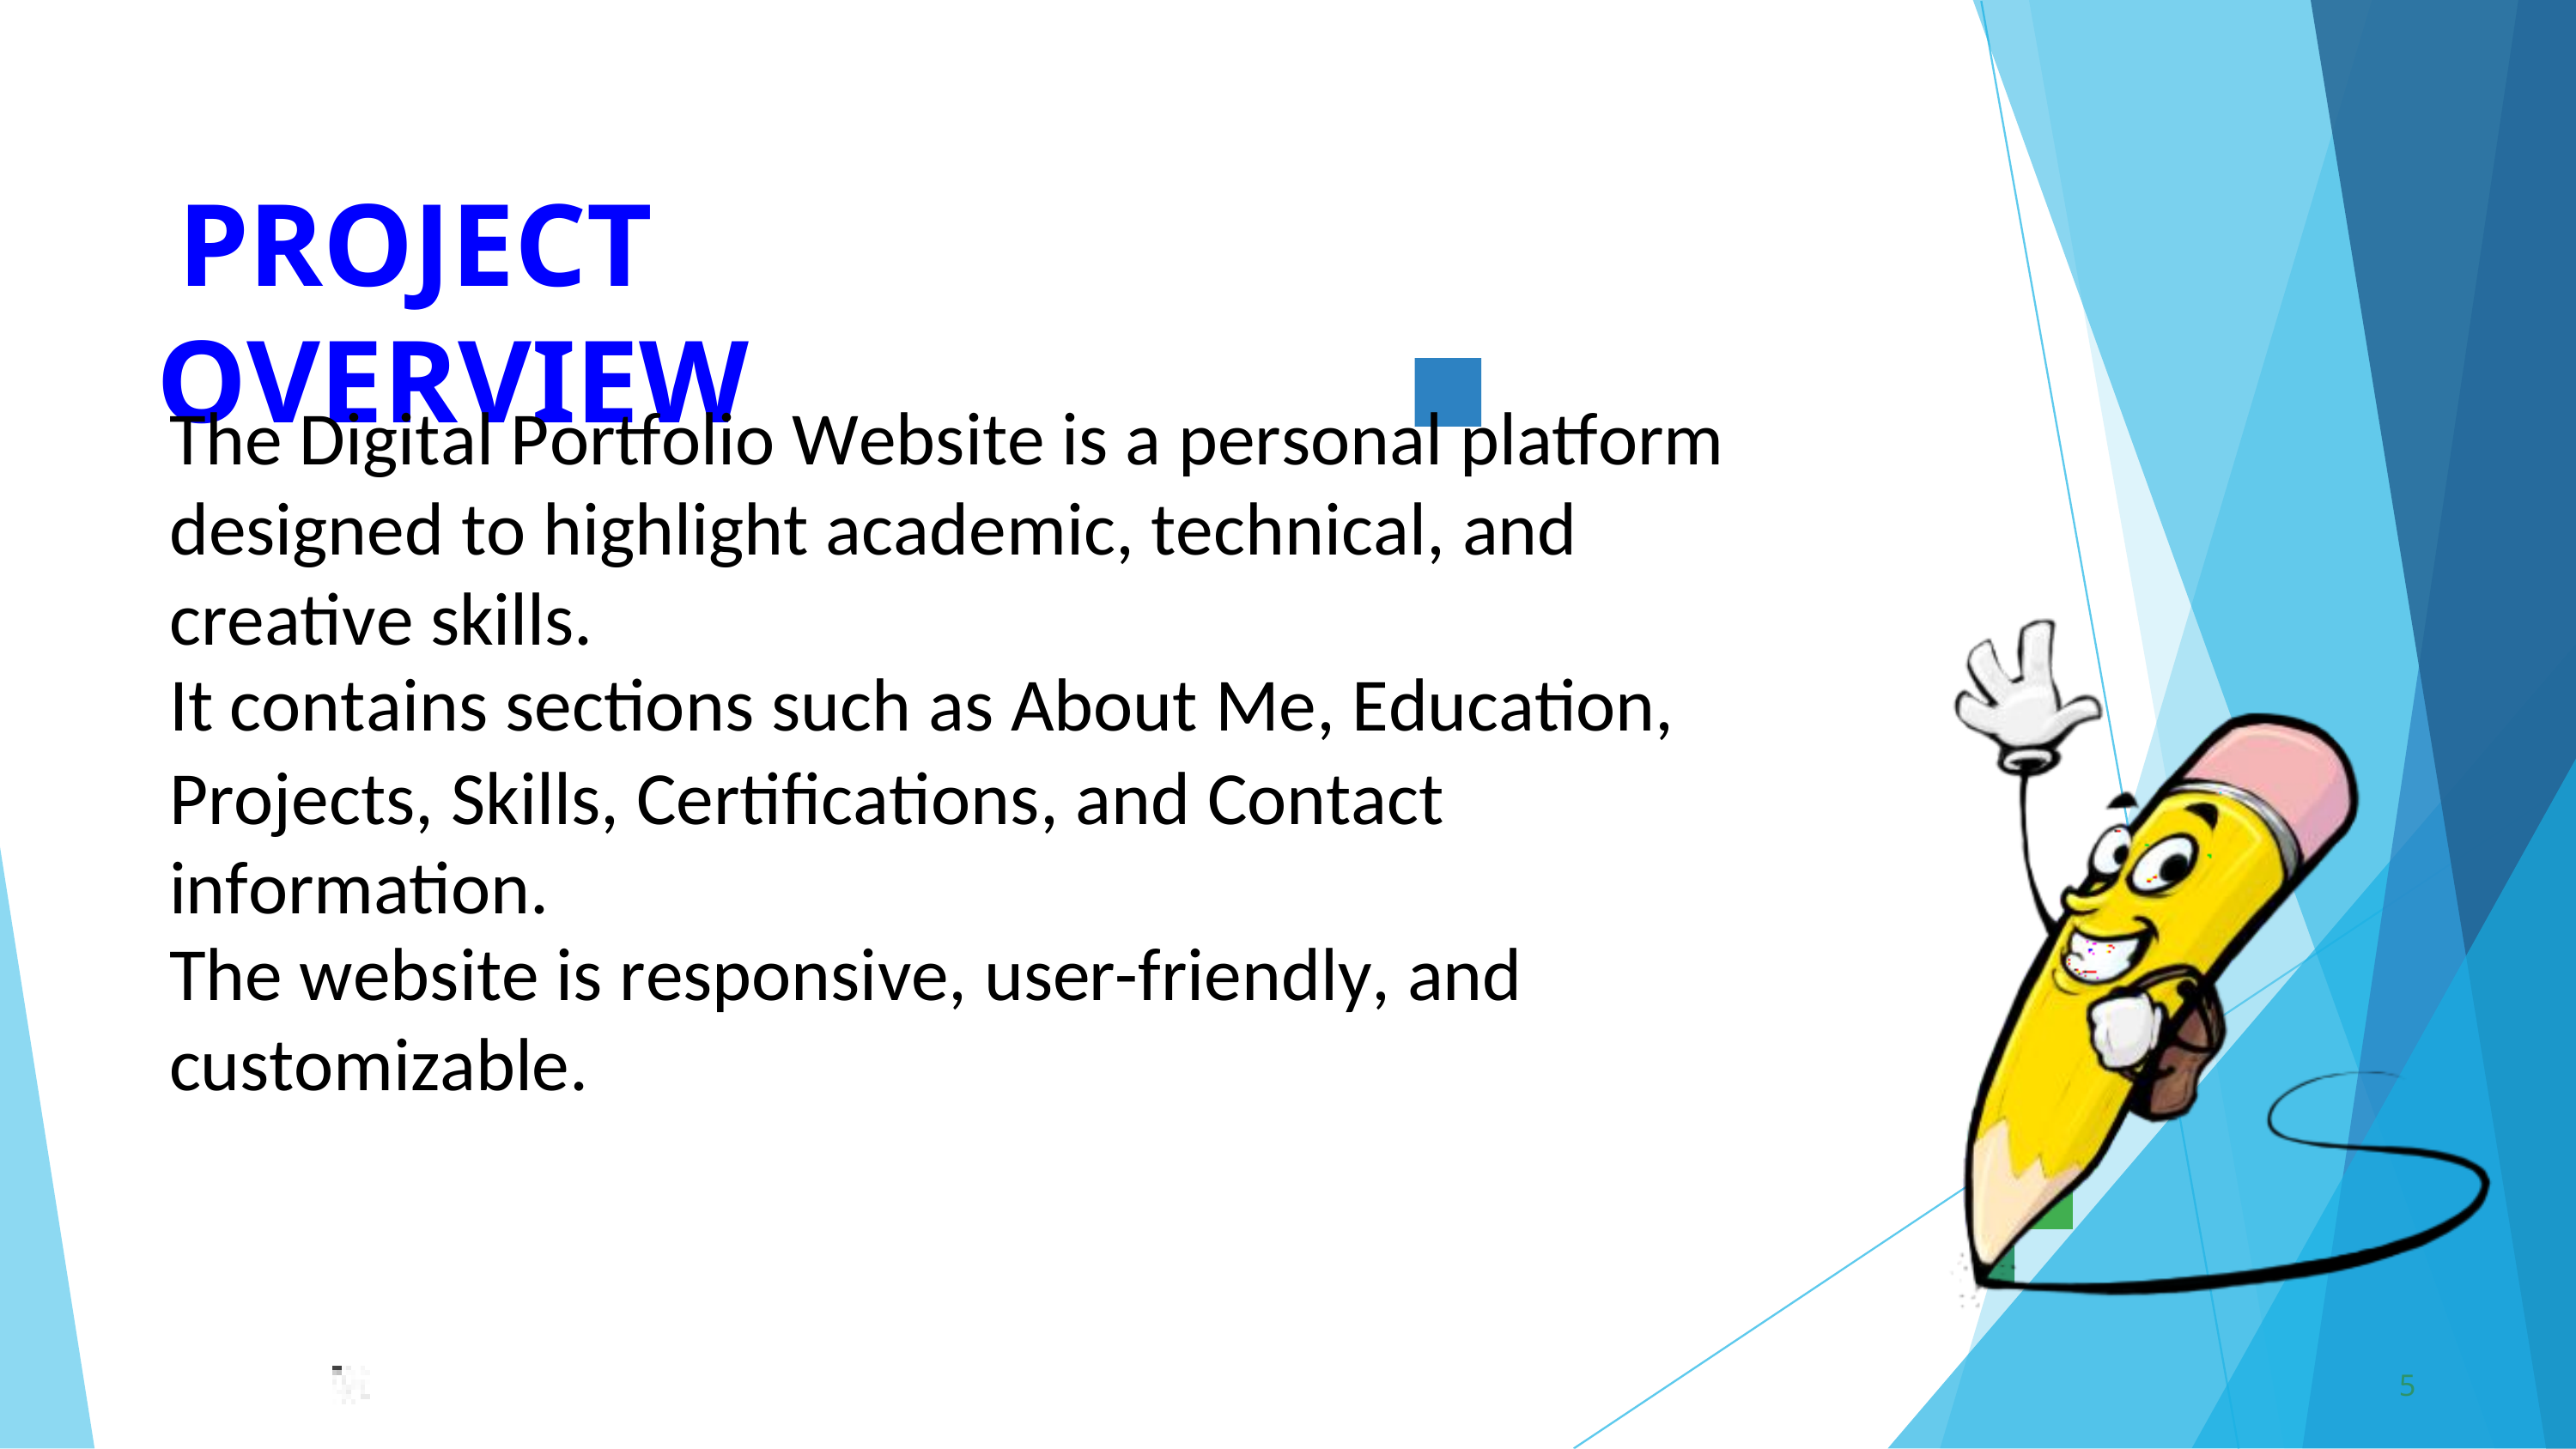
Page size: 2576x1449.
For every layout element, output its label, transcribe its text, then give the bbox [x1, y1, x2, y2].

picture [332, 1366, 370, 1404]
text_box The Digital Portfolio Website is a personal platform designed to highlight academic, technical, and creative skills. It contains sections such as About Me, Education, Projects, Skills, Certifications, and Contact information. The website is responsive, user-friendly, and customizable. [167, 385, 1732, 1108]
text_box [2377, 1367, 2422, 1405]
text_box [1414, 358, 1482, 385]
title PROJECT OVERVIEW [154, 170, 1263, 312]
picture [1829, 559, 2576, 1365]
